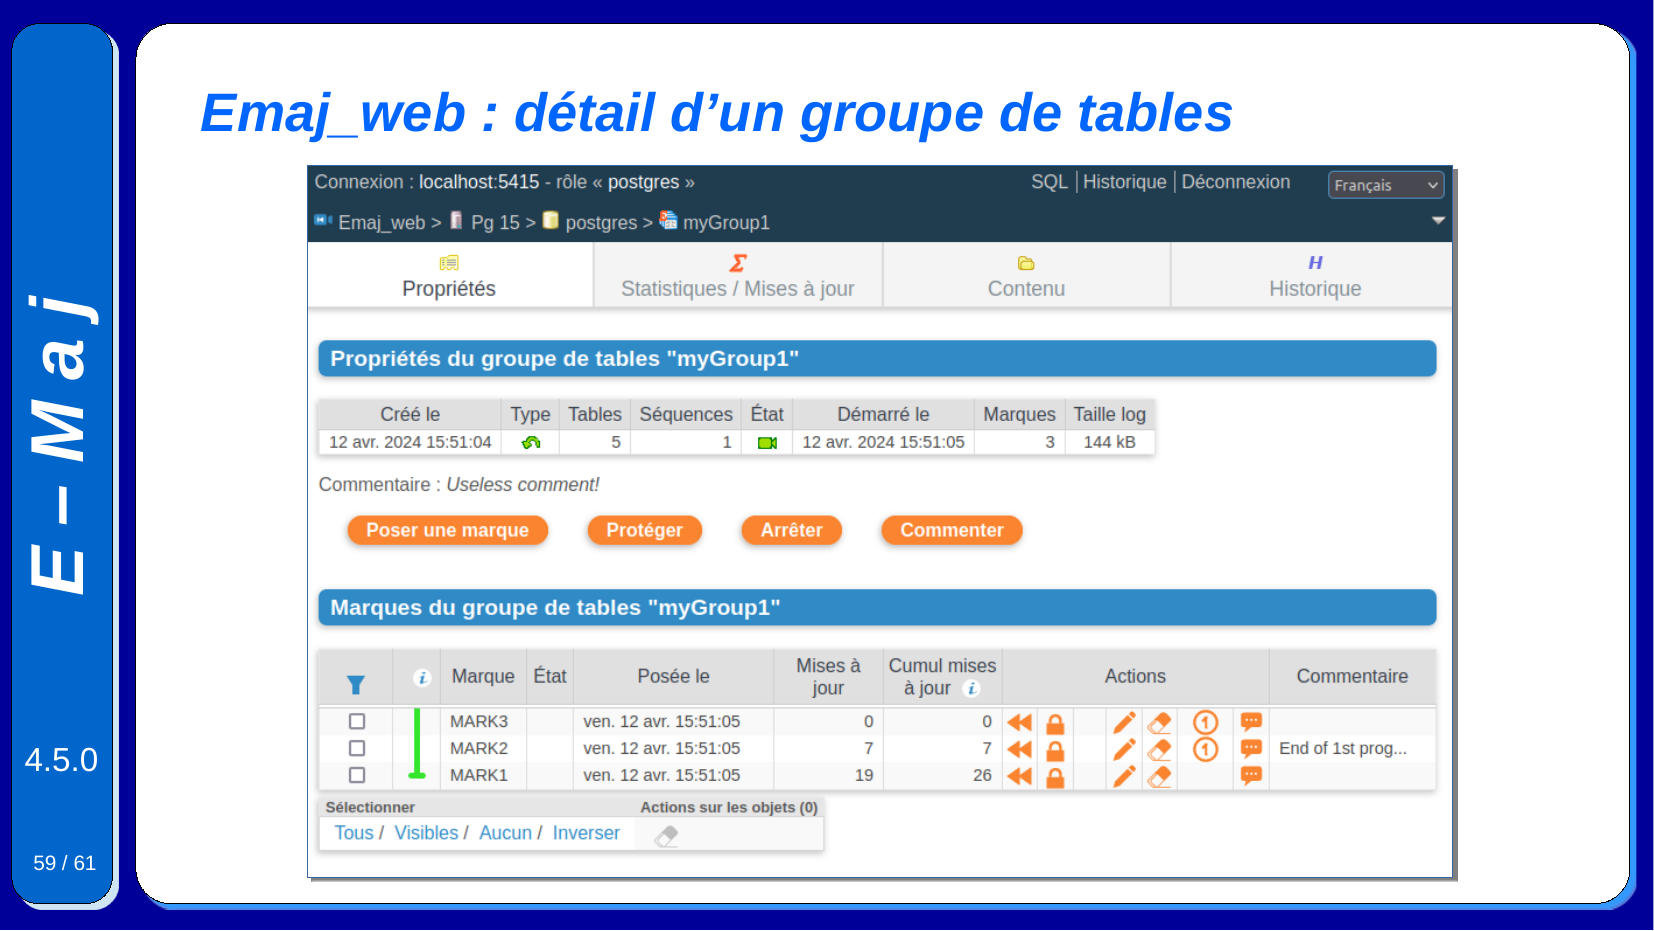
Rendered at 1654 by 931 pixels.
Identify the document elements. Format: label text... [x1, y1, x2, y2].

picture [307, 165, 1453, 878]
title Emaj_web : détail d’un groupe de tables [200, 34, 1575, 191]
